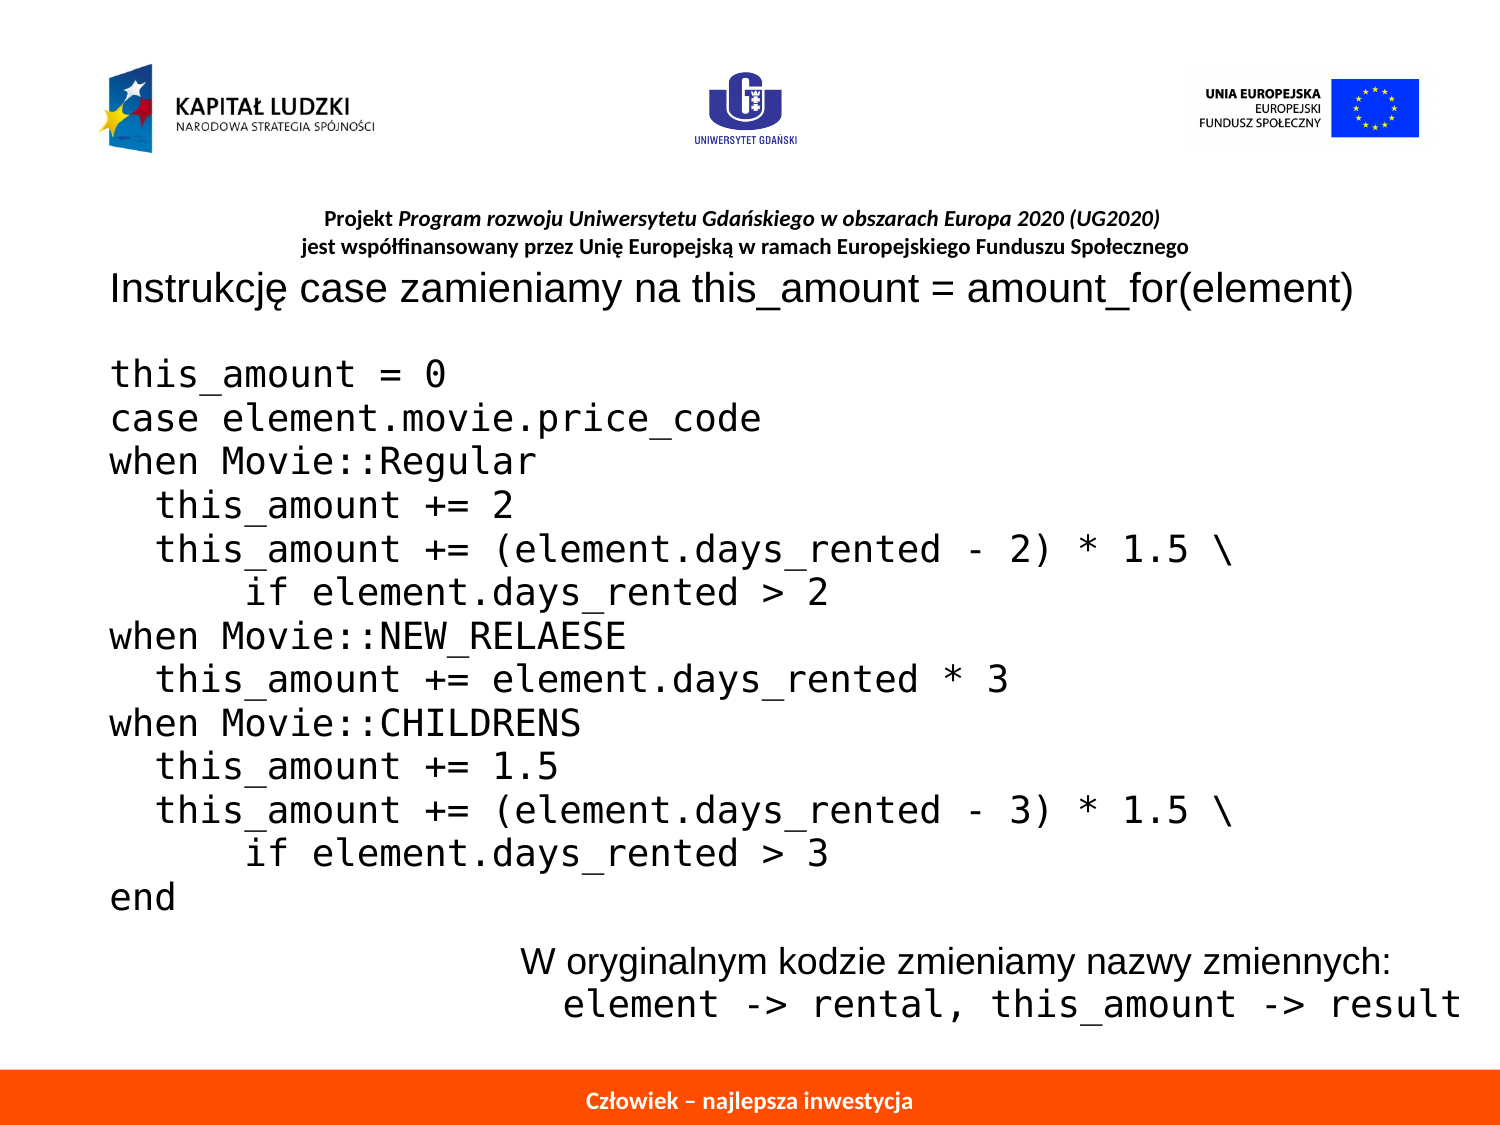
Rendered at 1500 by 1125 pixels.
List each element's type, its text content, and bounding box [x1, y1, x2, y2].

text_box W oryginalnym kodzie zmieniamy nazwy zmiennych: element -> rental, this_amount -> result [505, 933, 1478, 1034]
text_box Projekt Program rozwoju Uniwersytetu Gdańskiego w obszarach Europa 2020 (UG2020) jest współfinansowany przez Unię Europejską w ramach Europejskiego Funduszu Społecznego [53, 196, 1439, 267]
picture [53, 19, 418, 196]
footer Człowiek – najlepsza inwestycja [0, 1069, 1500, 1125]
picture [1179, 60, 1439, 156]
picture [692, 69, 800, 147]
text_box Instrukcję case zamieniamy na this_amount = amount_for(element) this_amount = 0 case element.movie.price_code when Movie::Regular this_amount += 2 this_amount += (element.days_rented - 2) * 1.5 \ if element.days_rented > 2 when Movie::NEW_RELAESE this_amount += element.days_rented * 3 when Movie::CHILDRENS this_amount += 1.5 this_amount += (element.days_rented - 3) * 1.5 \ if element.days_rented > 3 end [94, 257, 1371, 969]
